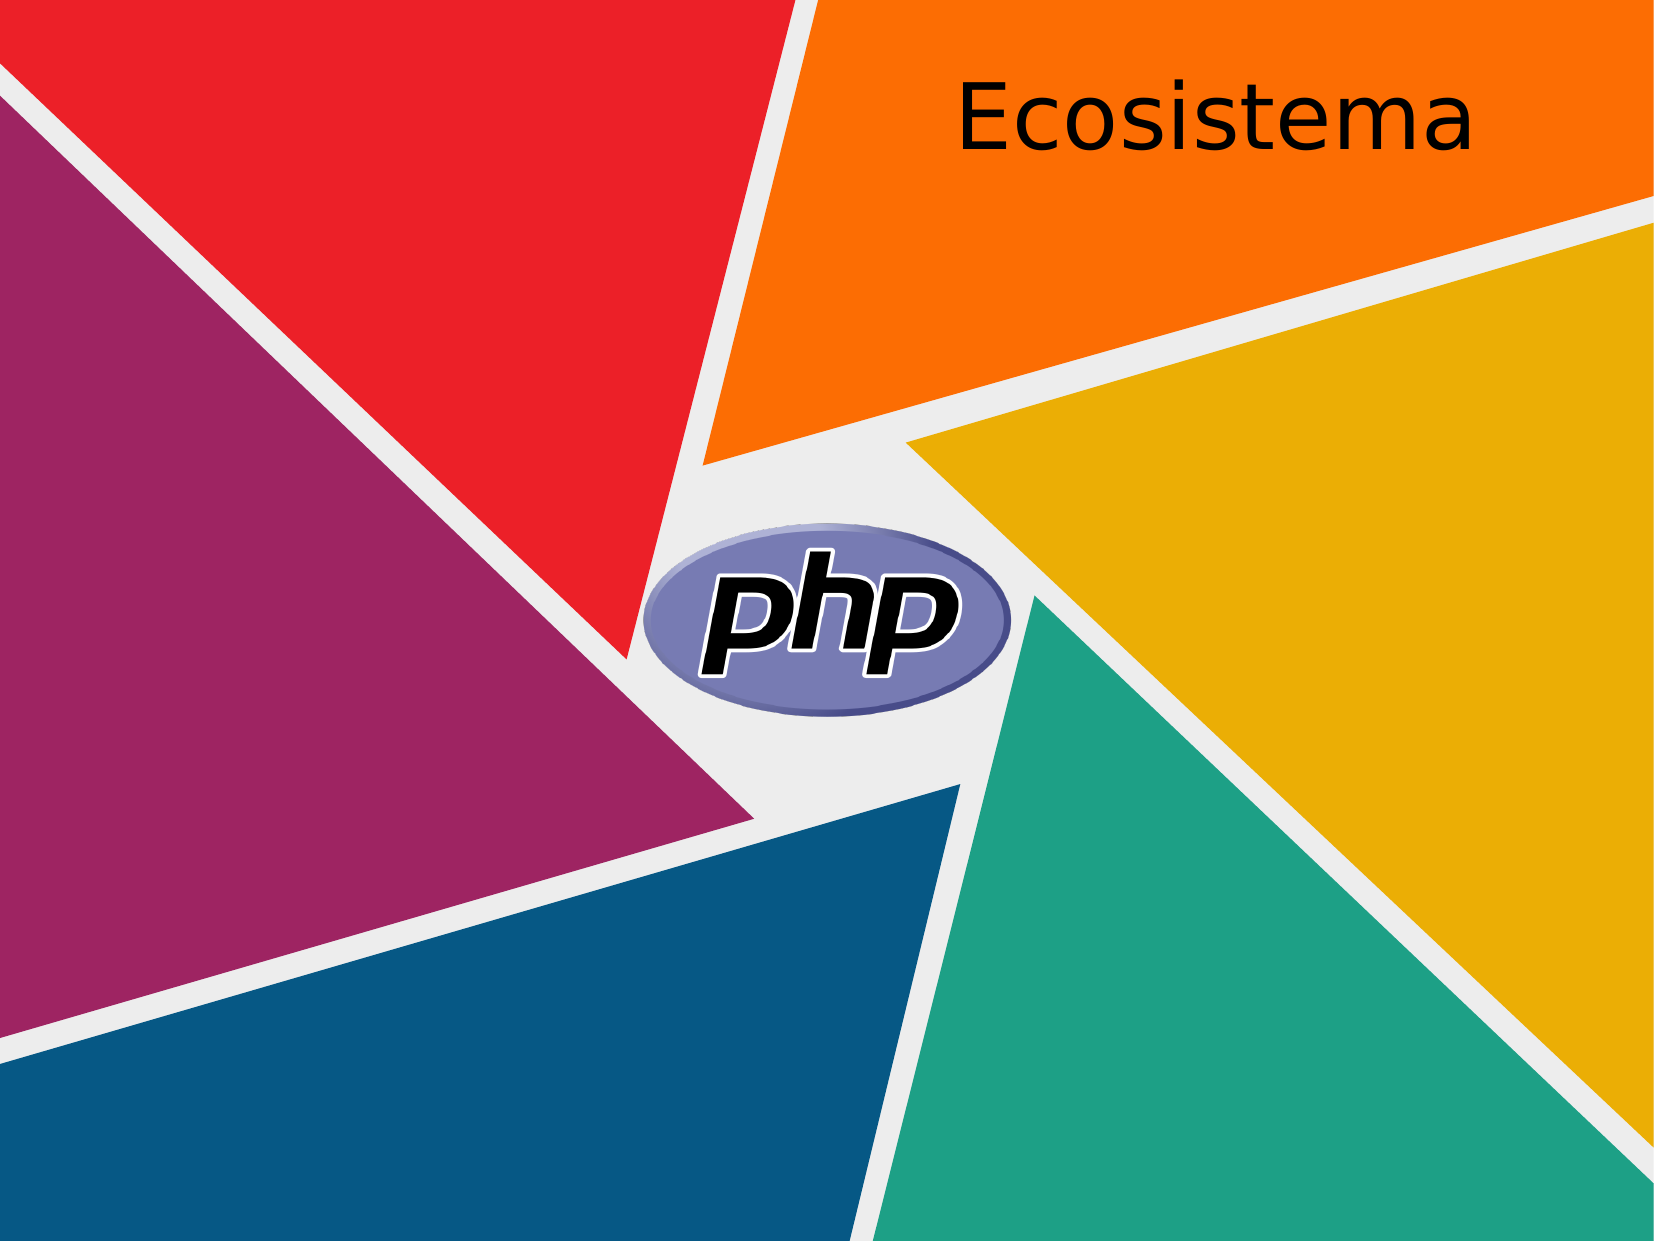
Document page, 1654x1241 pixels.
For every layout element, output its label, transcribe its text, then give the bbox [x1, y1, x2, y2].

picture [638, 518, 1016, 722]
title Ecosistema [814, 10, 1619, 225]
